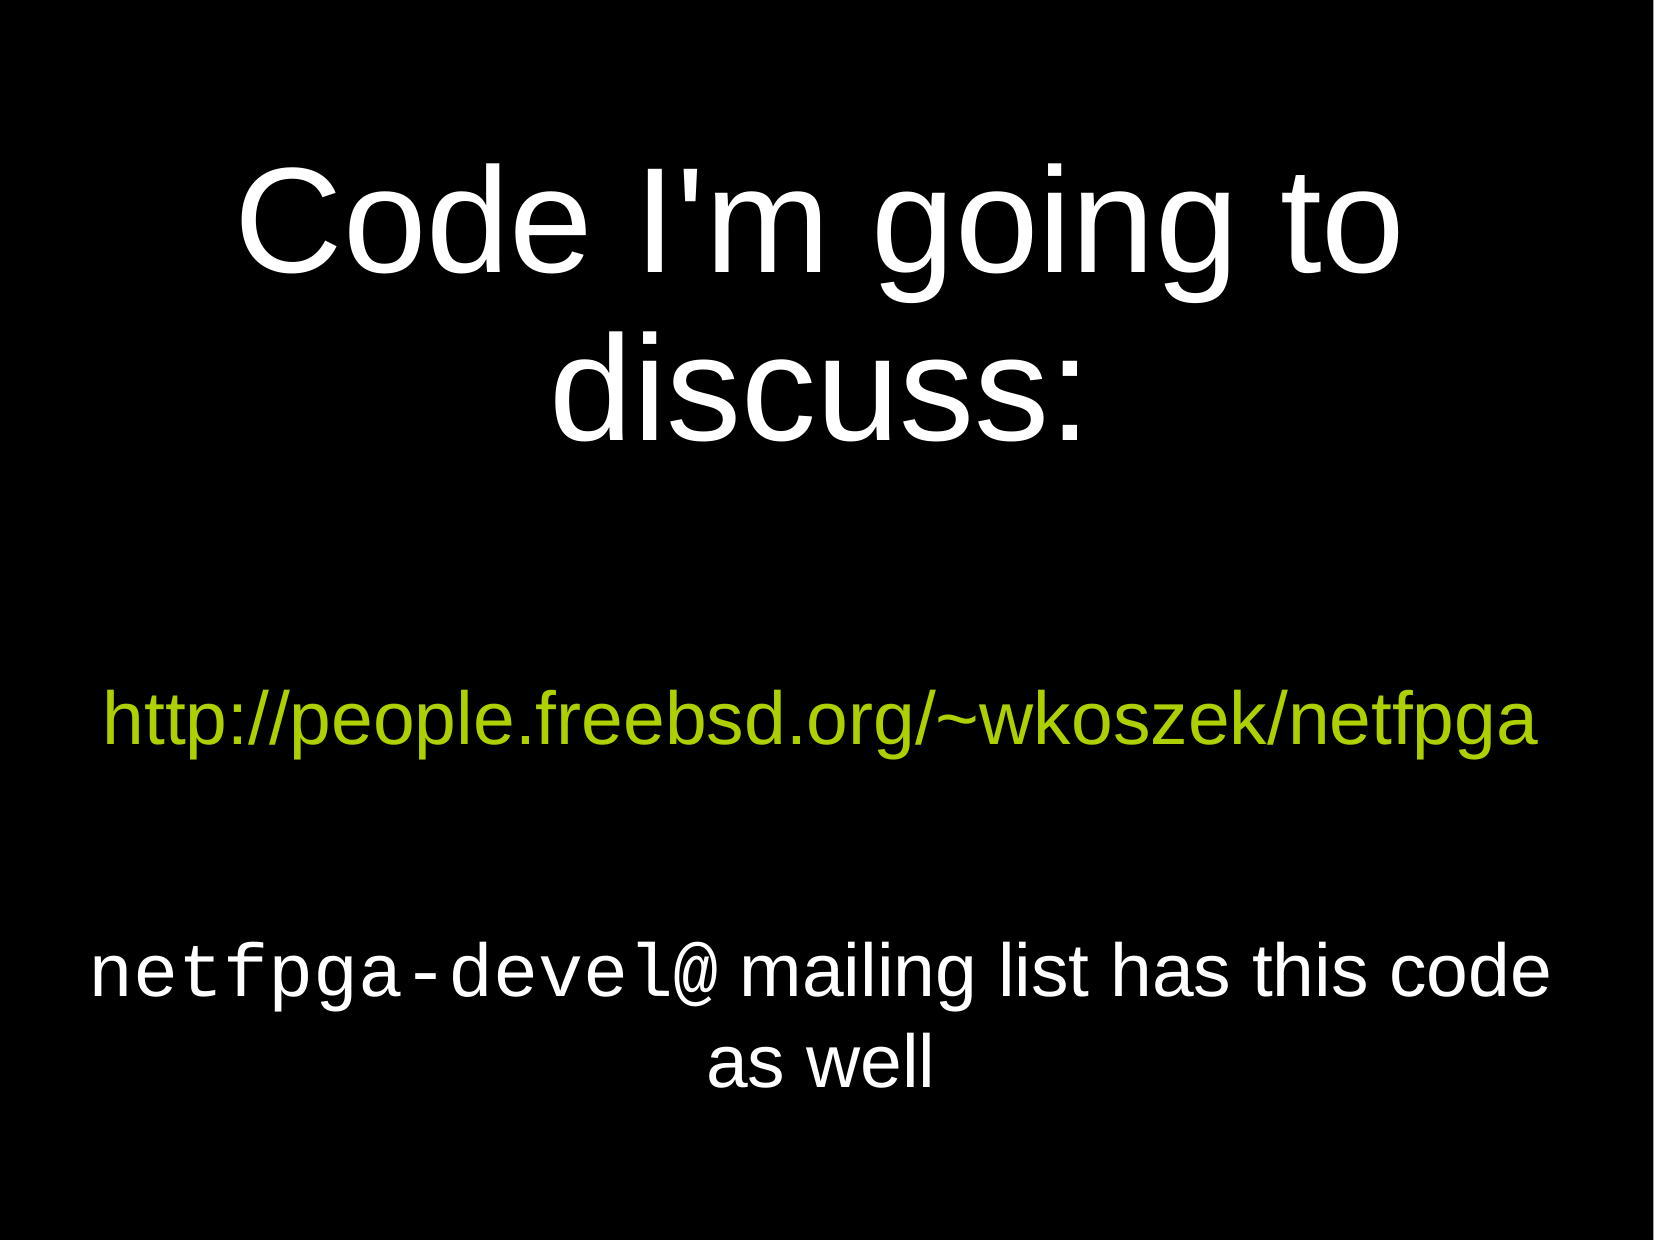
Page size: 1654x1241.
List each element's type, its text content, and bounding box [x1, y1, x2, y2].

title Code I'm going to discuss: http://people.freebsd.org/~wkoszek/netfpga netfpga-devel@ mailing list has this code as well [76, 59, 1565, 1182]
